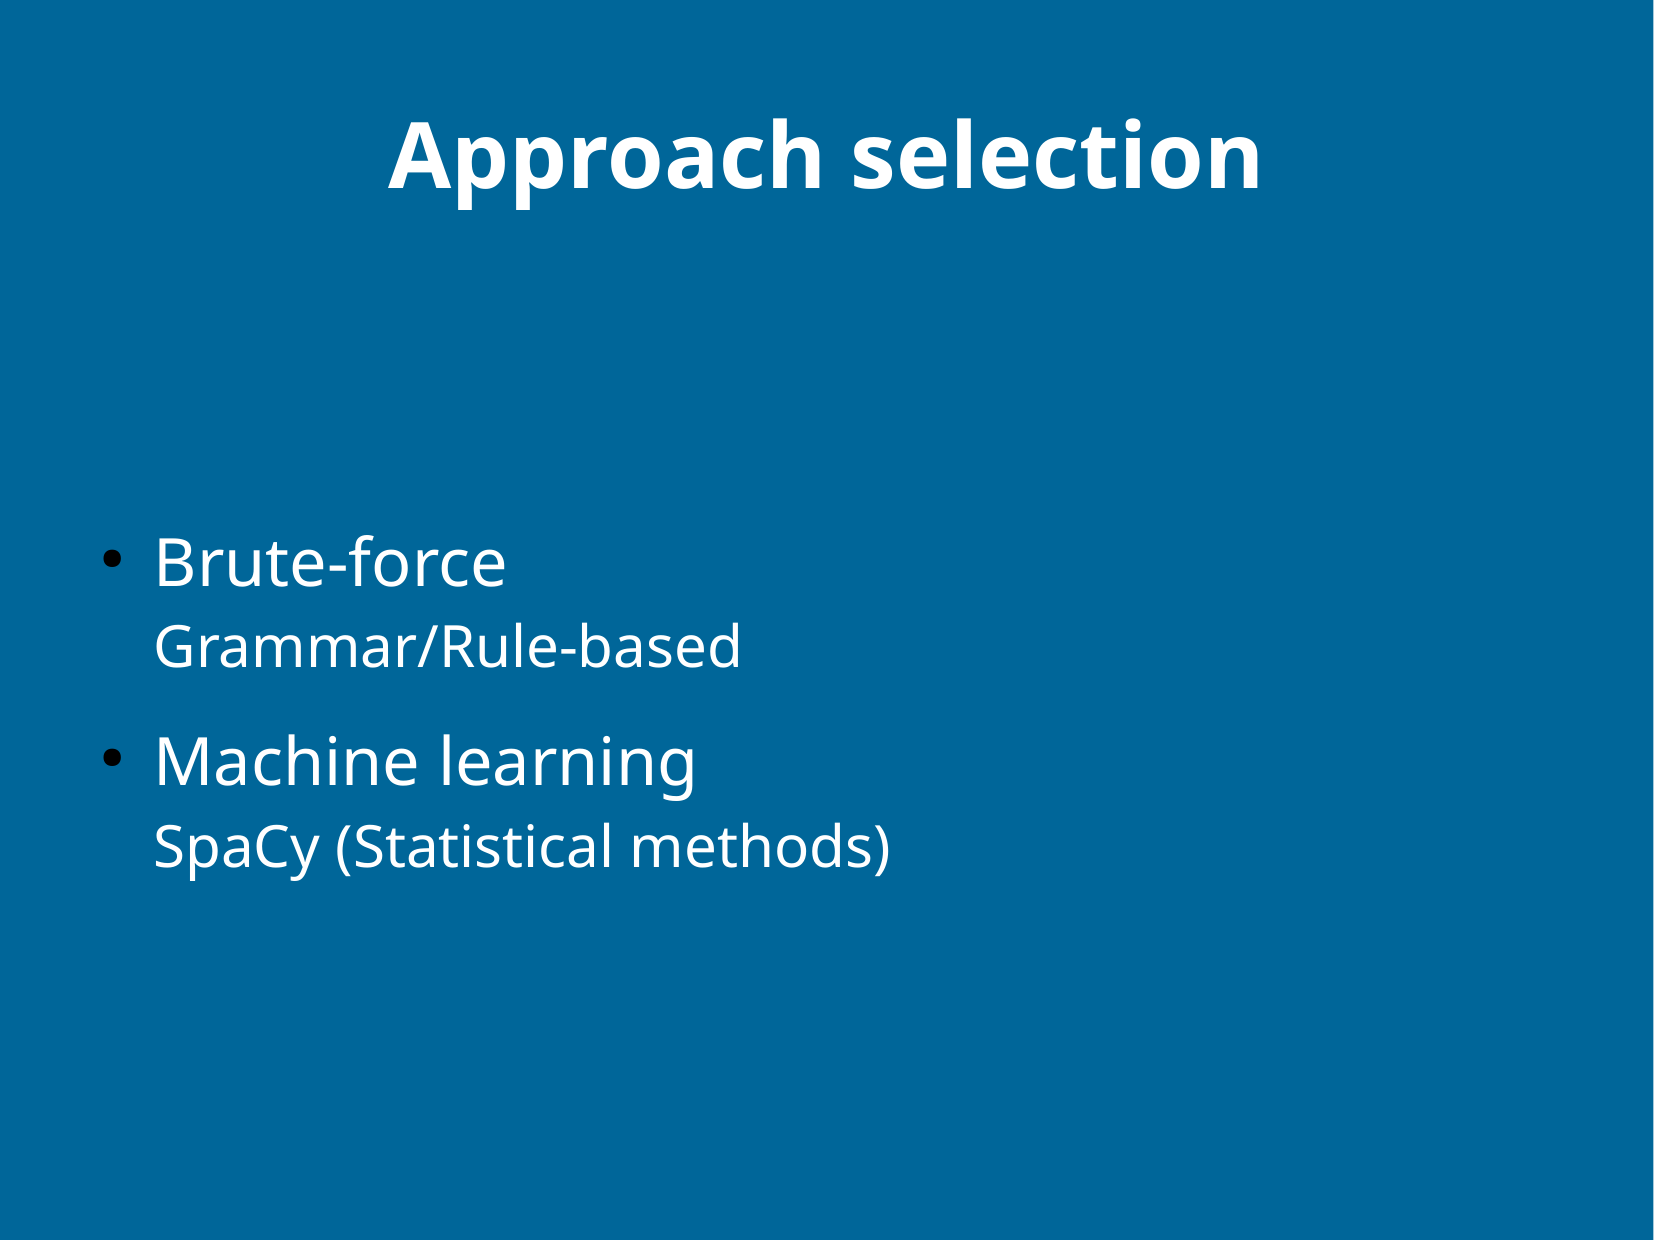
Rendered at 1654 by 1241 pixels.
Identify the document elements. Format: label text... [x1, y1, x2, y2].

list Brute-force Grammar/Rule-based Machine learning SpaCy (Statistical methods) [82, 290, 1571, 1109]
title Approach selection [82, 49, 1571, 257]
